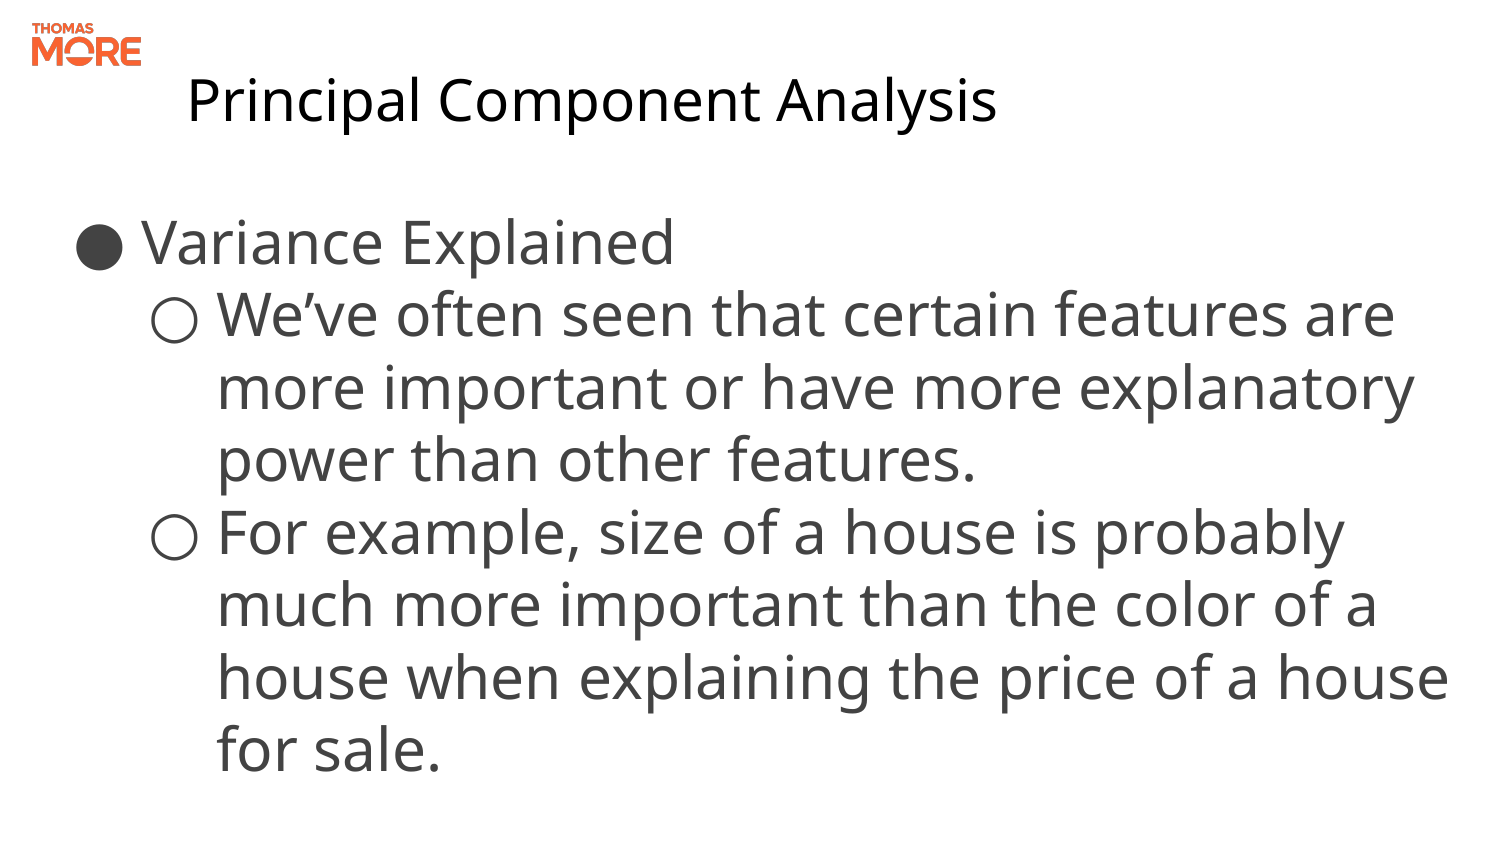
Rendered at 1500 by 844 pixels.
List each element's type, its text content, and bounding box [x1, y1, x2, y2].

title Principal Component Analysis [171, 48, 1449, 143]
picture [22, 13, 151, 76]
list Variance Explained We’ve often seen that certain features are more important or have more explanatory power than other features. For example, size of a house is probably much more important than the color of a house when explaining the price of a house for sale. [51, 189, 1476, 750]
